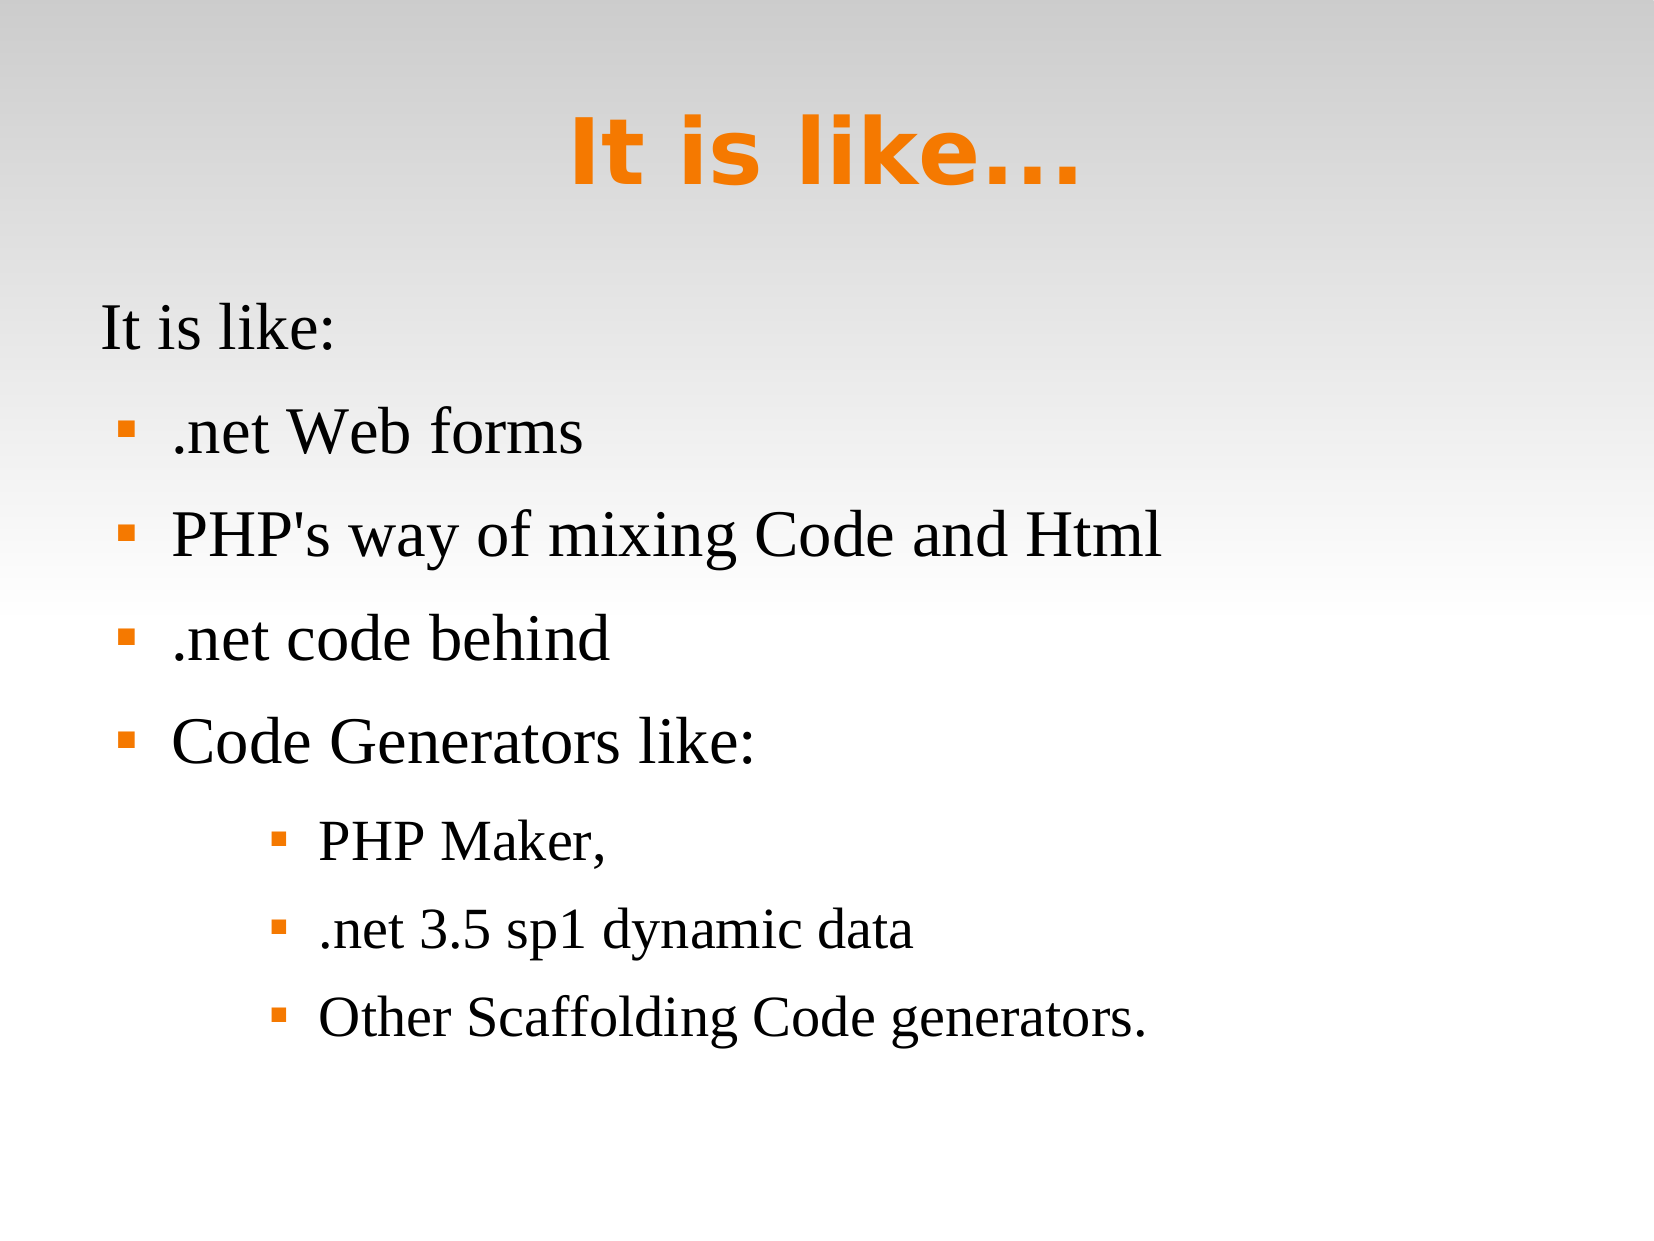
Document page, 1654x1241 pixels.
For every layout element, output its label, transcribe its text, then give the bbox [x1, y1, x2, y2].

list It is like: .net Web forms PHP's way of mixing Code and Html .net code behind Code Generators like: PHP Maker, .net 3.5 sp1 dynamic data Other Scaffolding Code generators. [82, 290, 1613, 1101]
title It is like... [82, 56, 1571, 250]
